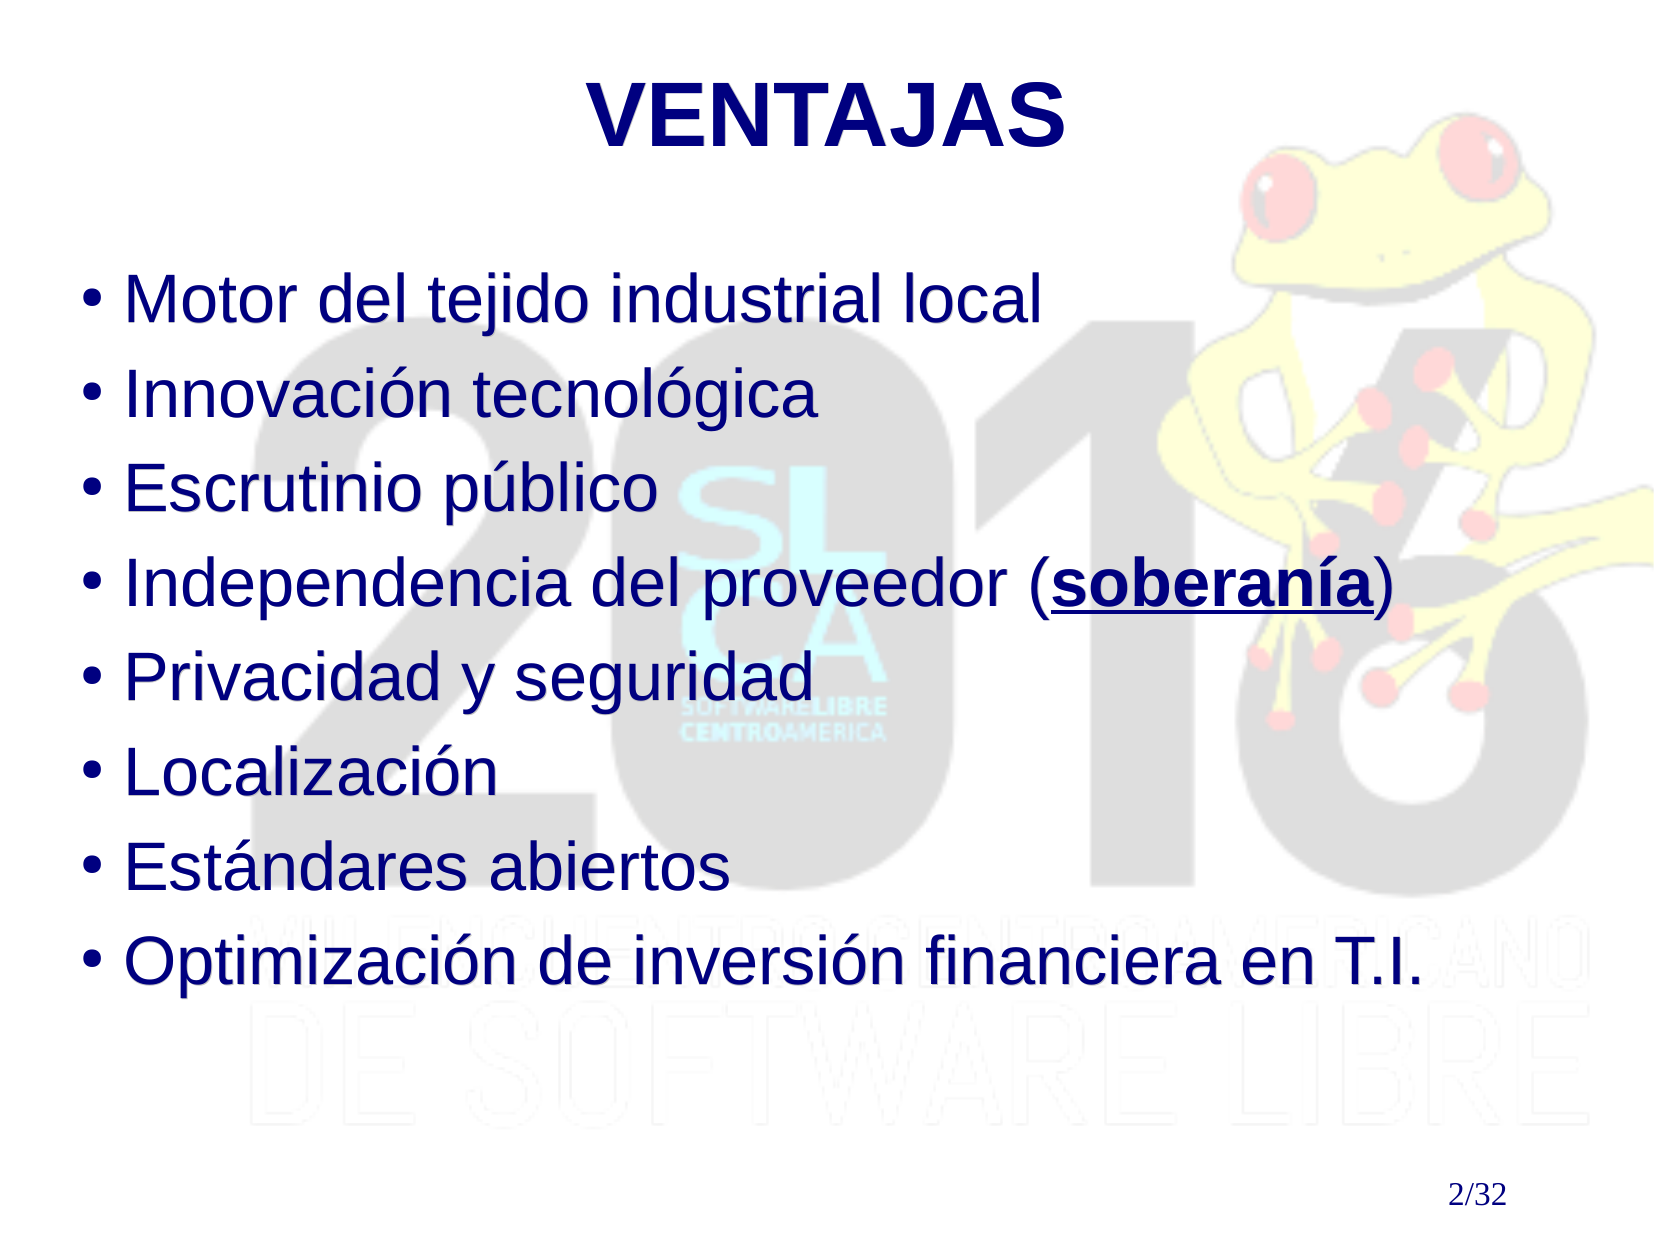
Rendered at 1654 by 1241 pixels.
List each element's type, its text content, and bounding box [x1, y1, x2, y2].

list Motor del tejido industrial local Innovación tecnológica Escrutinio público Independencia del proveedor (soberanía) Privacidad y seguridad Localización Estándares abiertos Optimización de inversión financiera en T.I. [80, 260, 1572, 1008]
text_box <número>/32 [1181, 1175, 1508, 1240]
title VENTAJAS [0, 43, 1654, 186]
